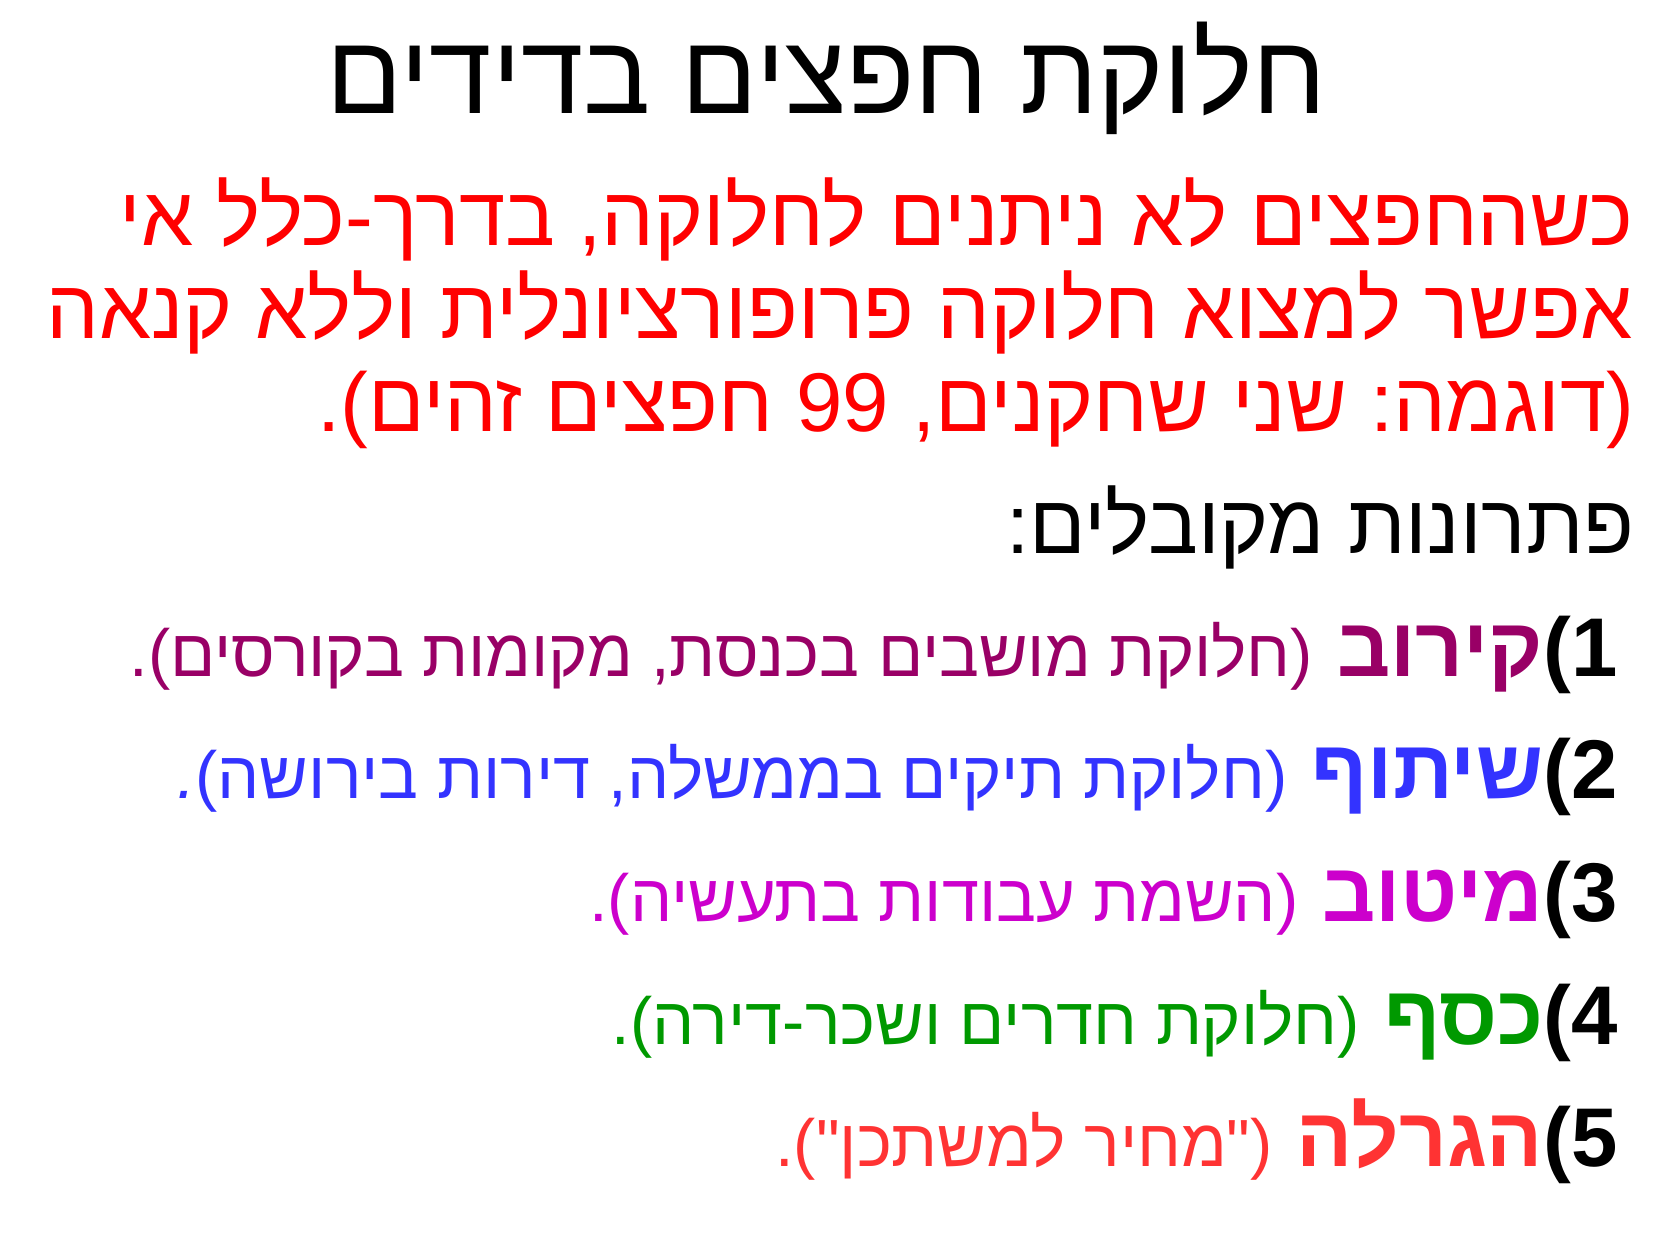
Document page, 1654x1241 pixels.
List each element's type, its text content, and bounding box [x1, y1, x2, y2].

title חלוקת חפצים בדידים [0, 0, 1654, 151]
list כשהחפצים לא ניתנים לחלוקה, בדרך-כלל אי אפשר למצוא חלוקה פרופורציונלית וללא קנאה (דוגמה: שני שחקנים, 99 חפצים זהים). פתרונות מקובלים: קירוב (חלוקת מושבים בכנסת, מקומות בקורסים). שיתוף (חלוקת תיקים בממשלה, דירות בירושה). מיטוב (השמת עבודות בתעשיה). כסף (חלוקת חדרים ושכר-דירה). הגרלה ("מחיר למשתכן"). [0, 170, 1636, 1216]
